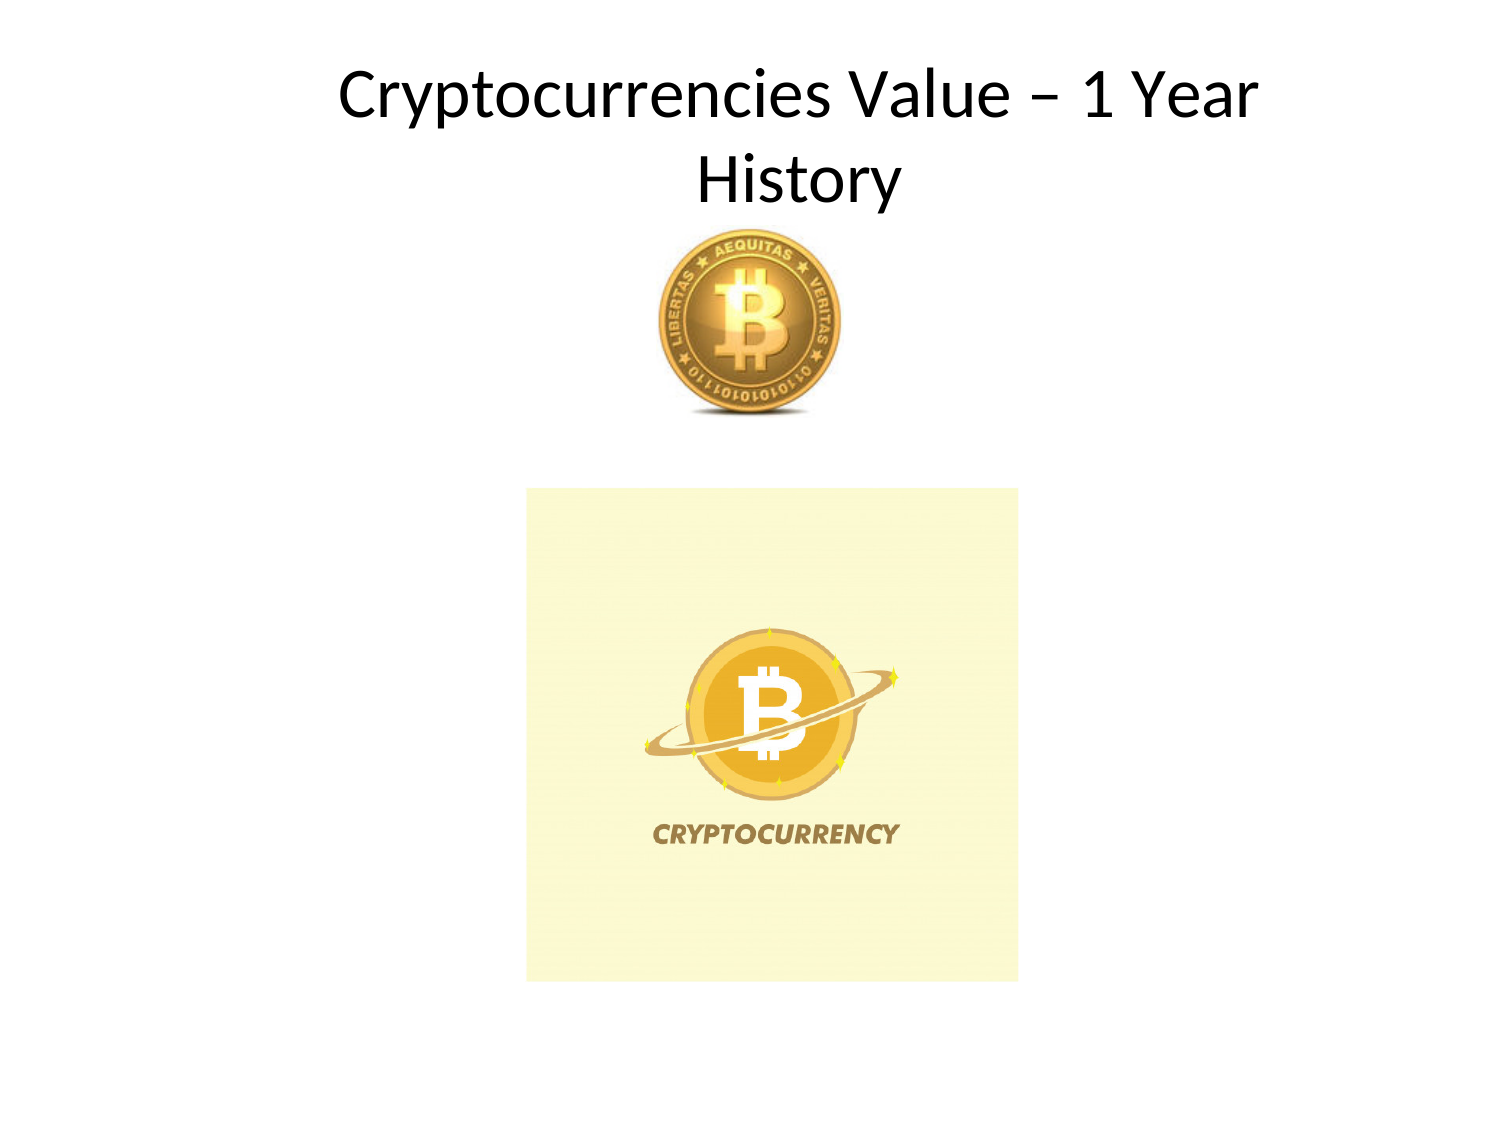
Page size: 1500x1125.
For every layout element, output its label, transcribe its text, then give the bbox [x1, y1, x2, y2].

picture [656, 225, 844, 418]
picture [525, 487, 1019, 982]
text_box Cryptocurrencies Value – 1 Year History [275, 37, 1326, 225]
